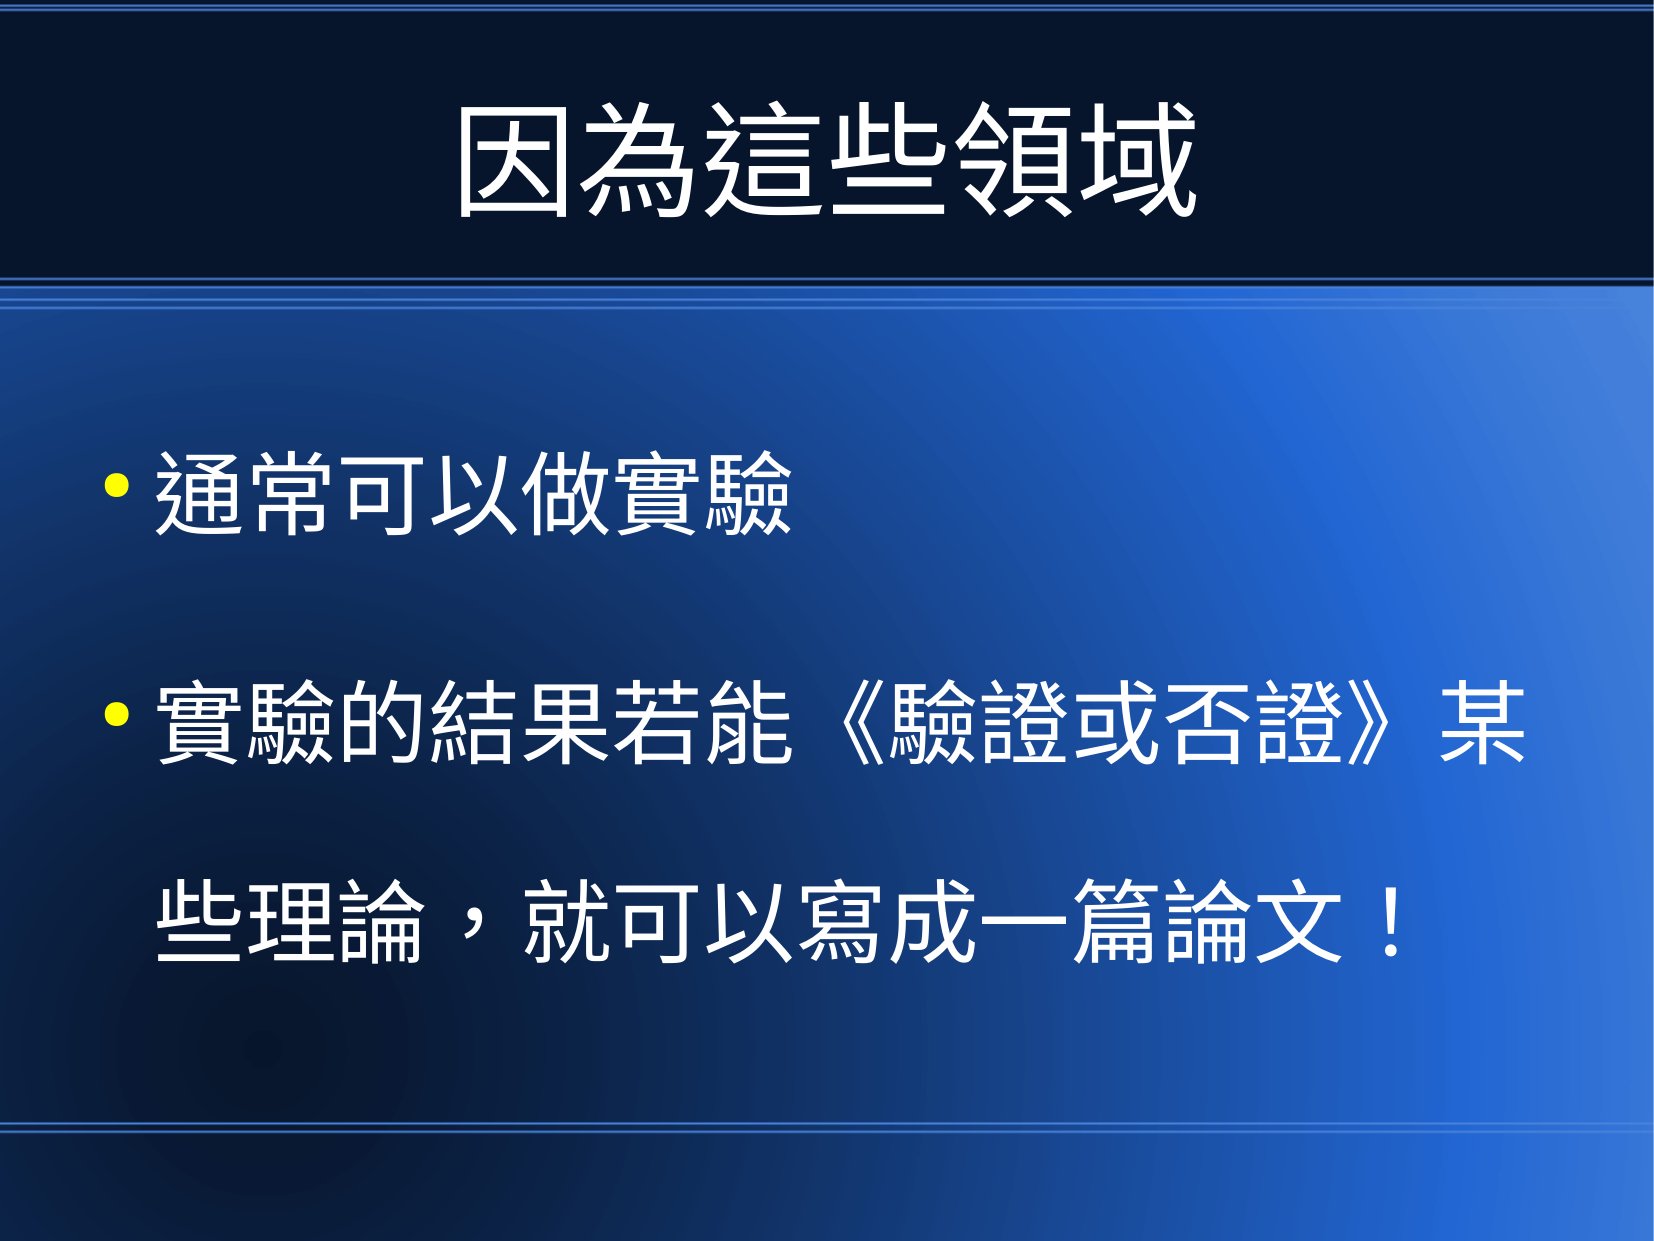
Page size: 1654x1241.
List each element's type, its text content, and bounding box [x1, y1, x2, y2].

picture [0, 0, 1654, 1241]
list 通常可以做實驗 實驗的結果若能《驗證或否證》某些理論，就可以寫成一篇論文！ [82, 355, 1571, 1241]
title 因為這些領域 [82, 49, 1571, 257]
